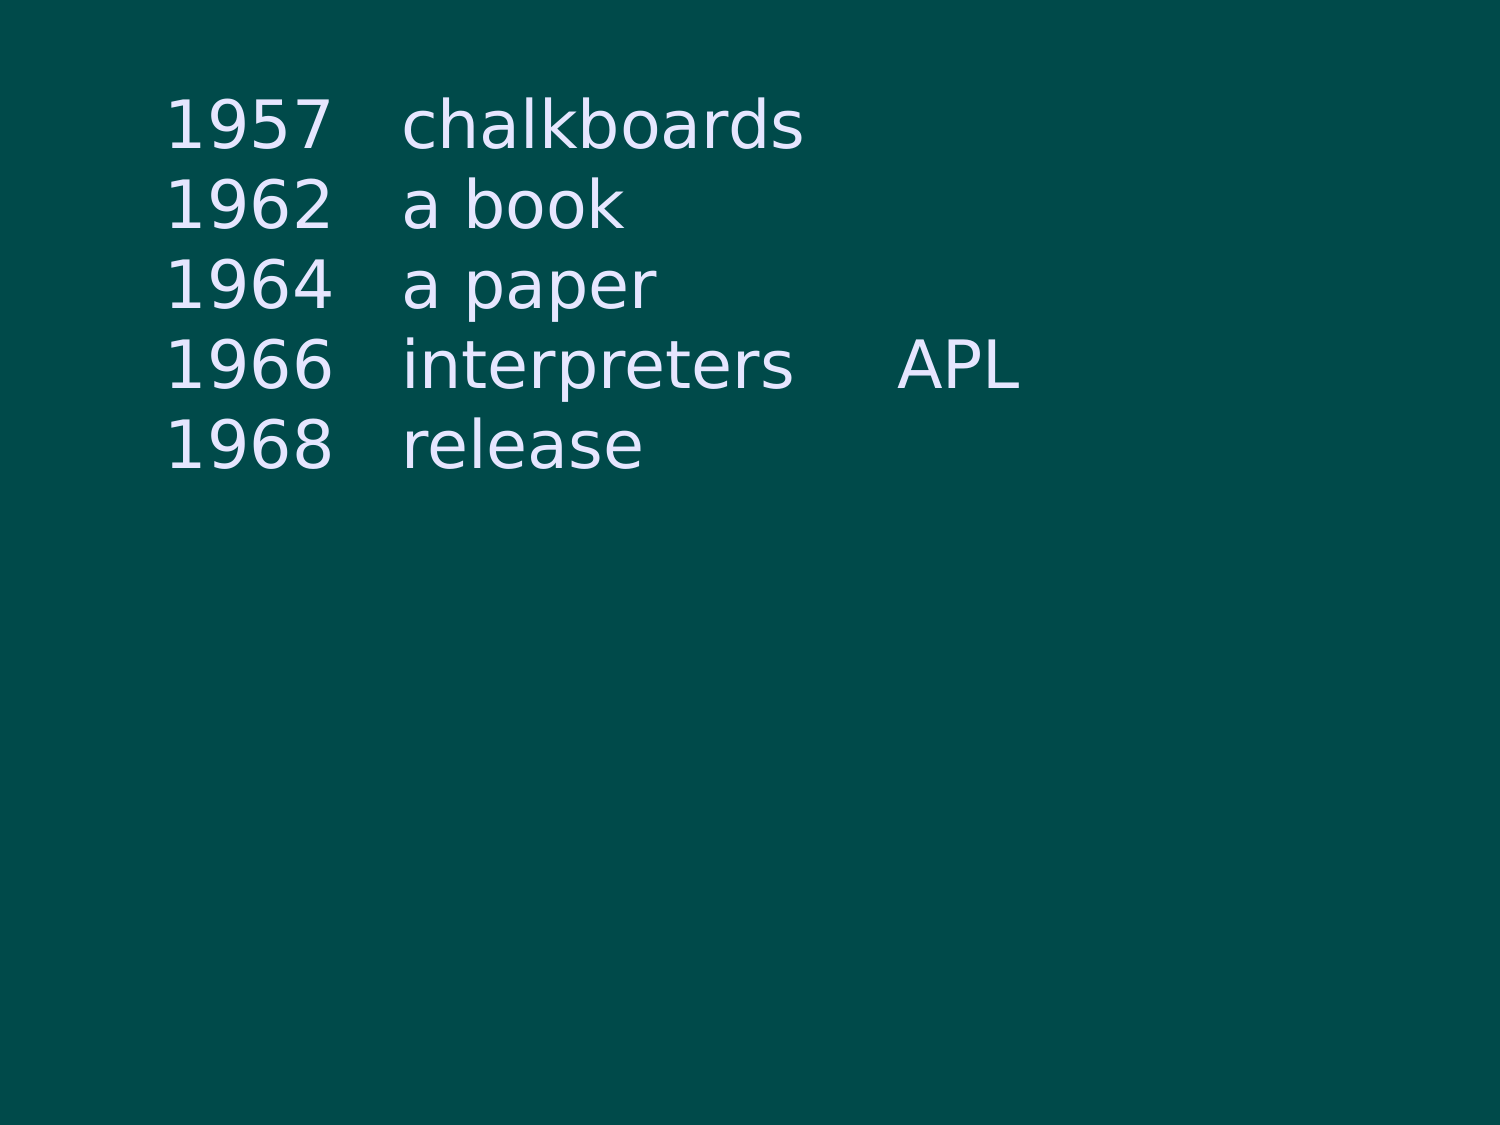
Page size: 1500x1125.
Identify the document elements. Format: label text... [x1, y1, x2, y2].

text_box APL [882, 75, 1456, 410]
text_box 1957 1962 1964 1966 1968 [150, 74, 406, 490]
text_box chalkboards a book a paper interpreters release [386, 75, 1456, 490]
